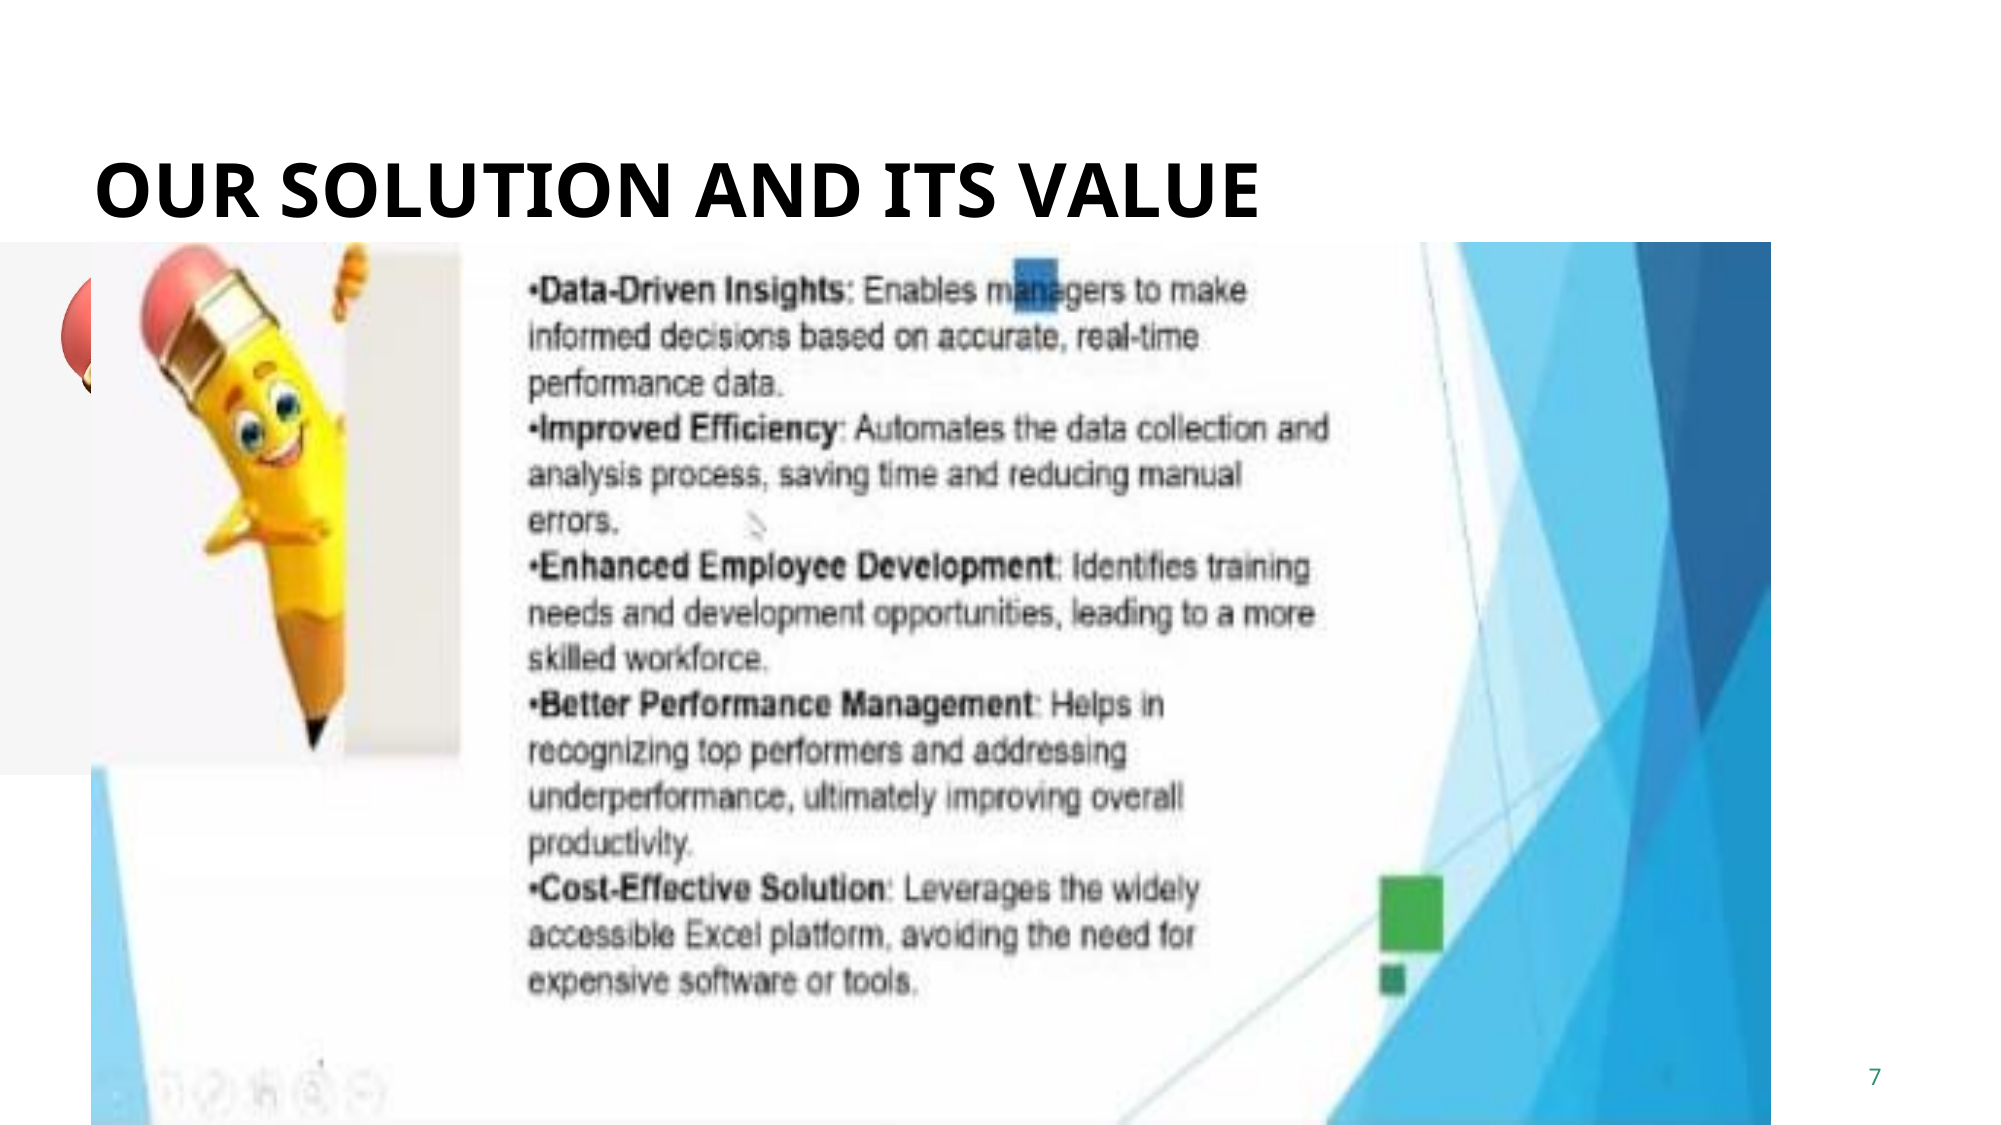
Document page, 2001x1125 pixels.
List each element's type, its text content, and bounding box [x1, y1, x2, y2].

picture [0, 242, 1771, 1125]
slide_number 7 [1862, 1061, 1888, 1094]
title OUR SOLUTION AND ITS VALUE PROPOSITION [91, 140, 1694, 236]
